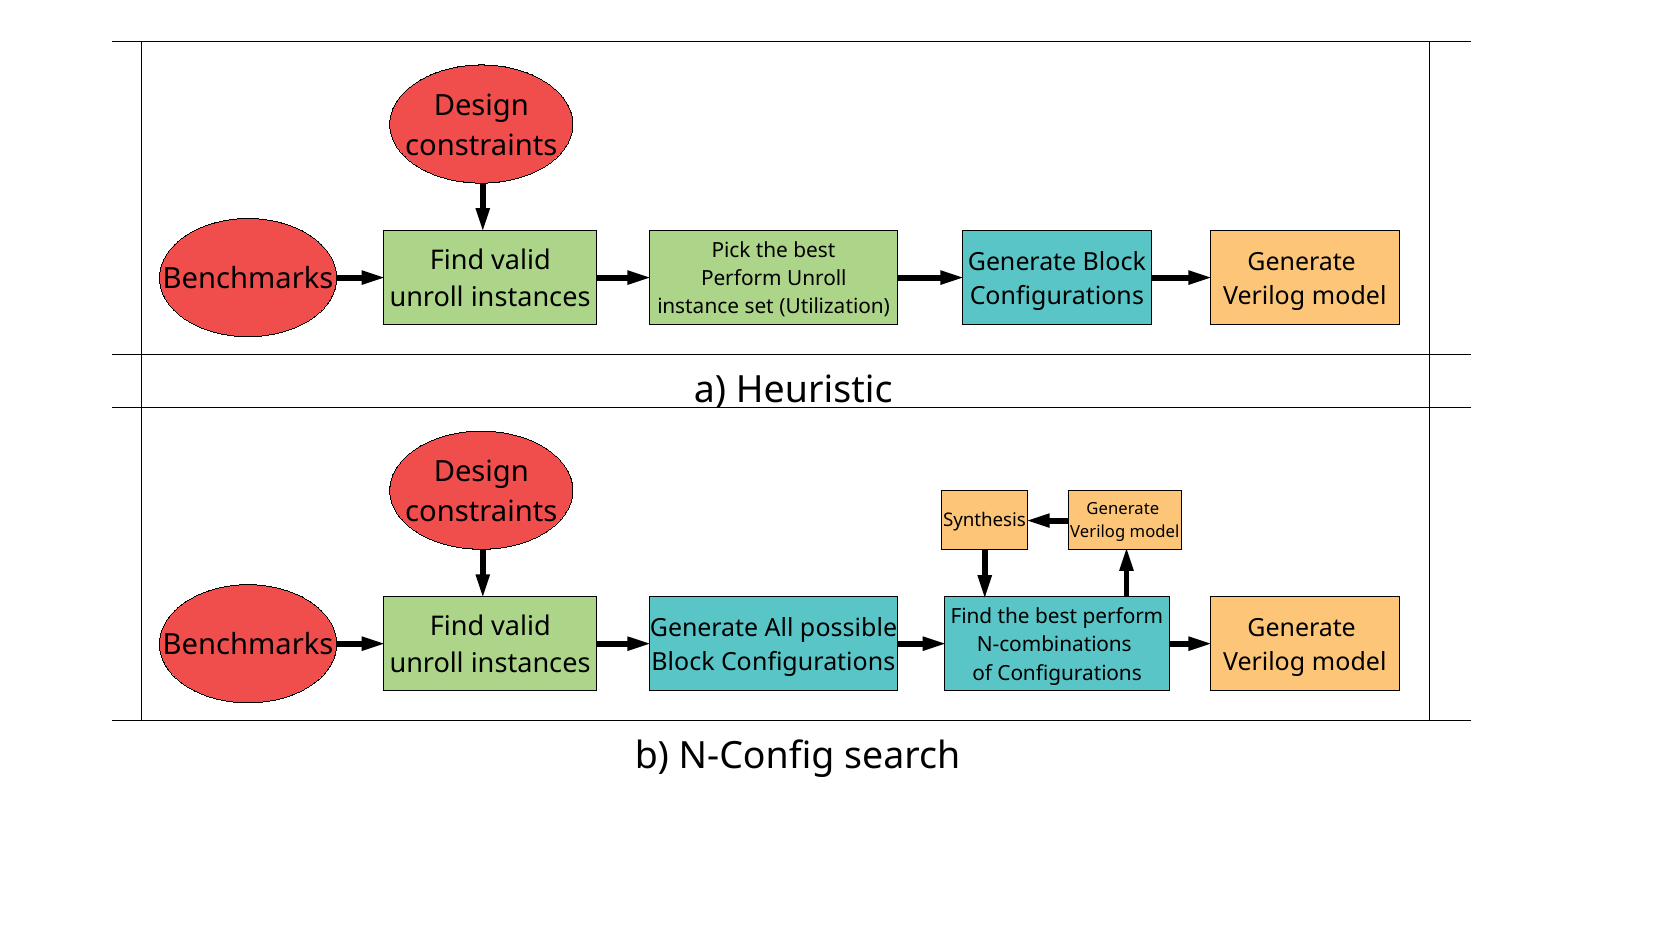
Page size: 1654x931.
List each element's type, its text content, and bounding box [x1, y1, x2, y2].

text_box Find the best perform N-combinations of Configurations [944, 596, 1170, 691]
text_box Benchmarks [159, 584, 337, 703]
text_box Generate Verilog model [1068, 490, 1182, 550]
text_box Synthesis [941, 490, 1028, 550]
text_box Find valid unroll instances [383, 230, 597, 325]
text_box Benchmarks [159, 218, 337, 337]
text_box Generate Verilog model [1210, 230, 1400, 325]
text_box Generate All possible Block Configurations [649, 596, 898, 691]
text_box a) Heuristic [679, 355, 1046, 407]
text_box Generate Verilog model [1210, 596, 1400, 691]
text_box Design constraints [389, 431, 573, 550]
text_box Design constraints [389, 64, 573, 184]
text_box Find valid unroll instances [383, 596, 597, 691]
text_box Pick the best Perform Unroll instance set (Utilization) [649, 230, 898, 325]
text_box b) N-Config search [620, 721, 987, 774]
text_box Generate Block Configurations [962, 230, 1152, 325]
